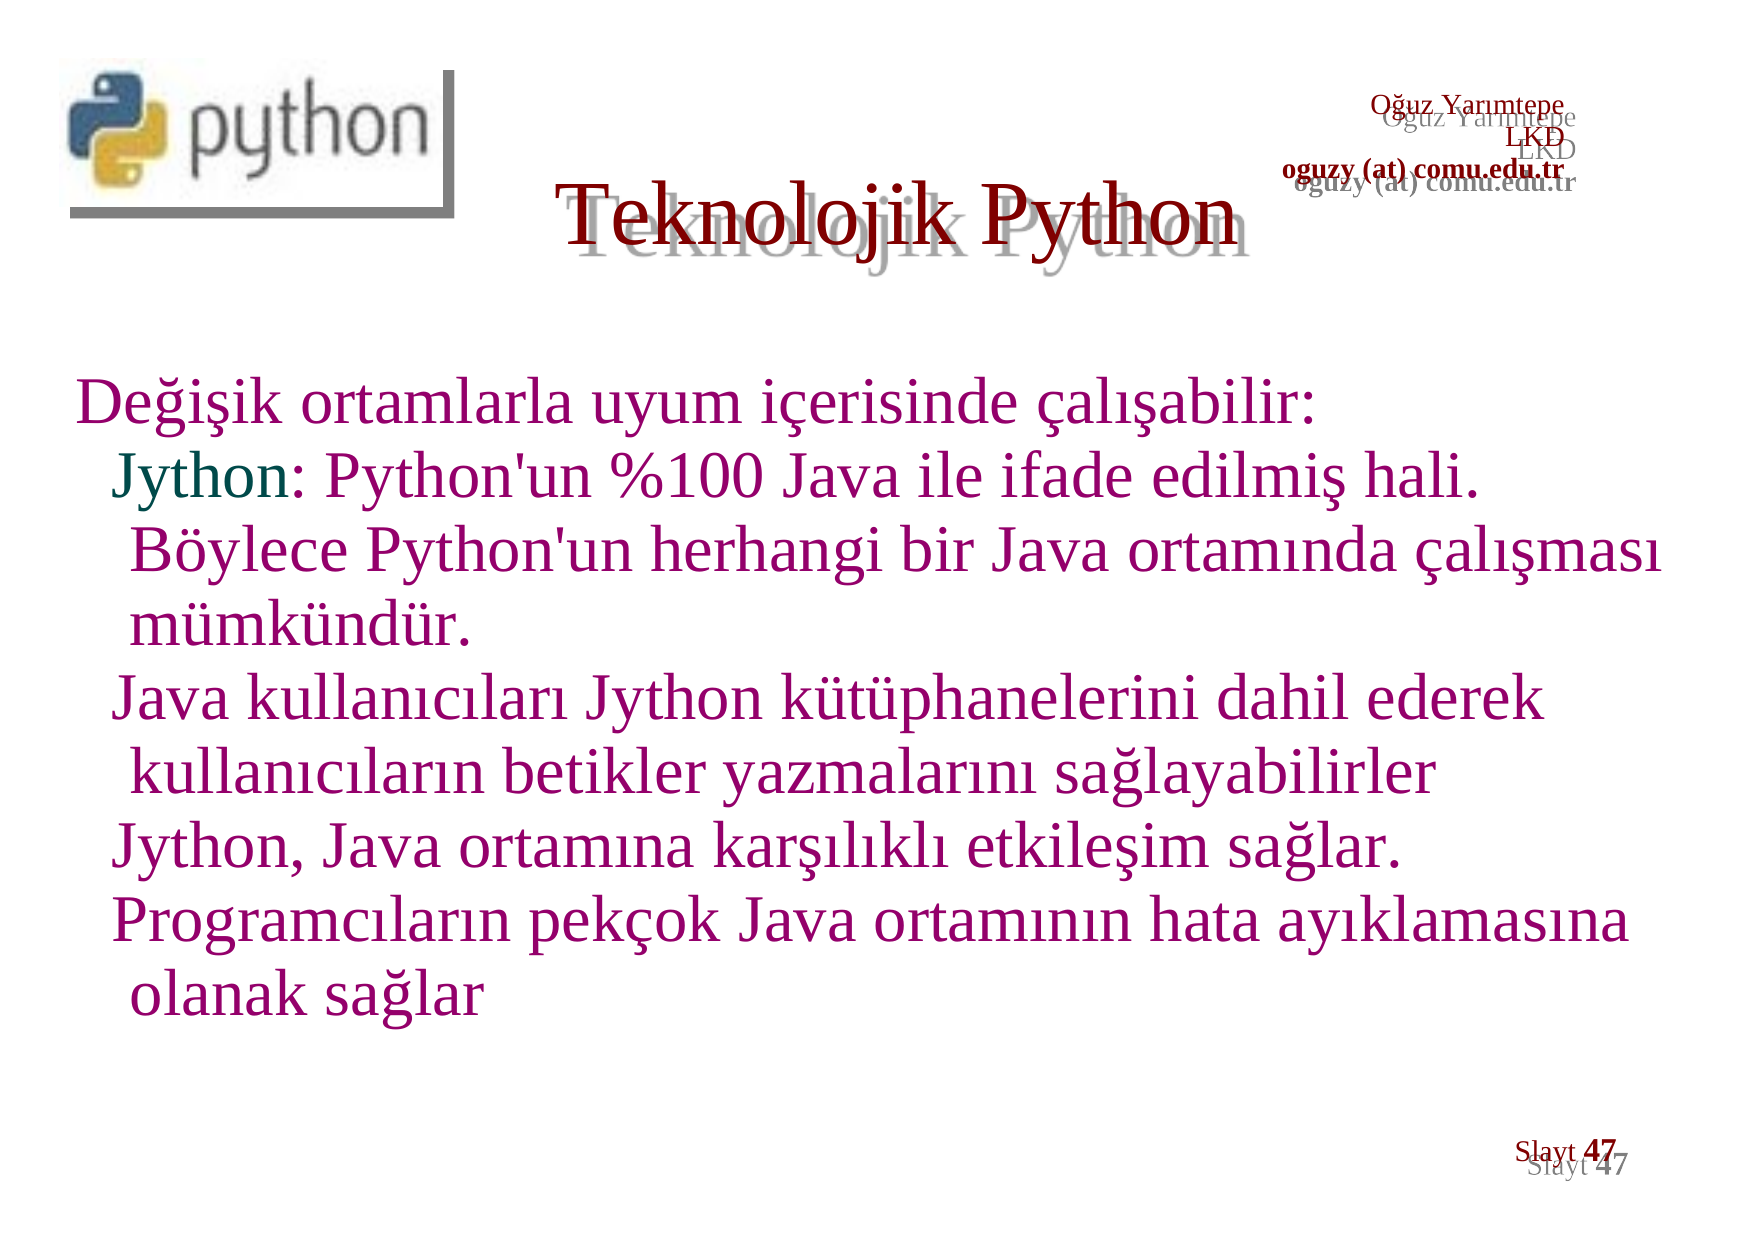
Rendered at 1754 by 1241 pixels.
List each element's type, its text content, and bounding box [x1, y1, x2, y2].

subtitle Değişik ortamlarla uyum içerisinde çalışabilir: Jython: Python'un %100 Java ile ifade edilmiş hali. Böylece Python'un herhangi bir Java ortamında çalışması mümkündür. Java kullanıcıları Jython kütüphanelerini dahil ederek kullanıcıların betikler yazmalarını sağlayabilirler Jython, Java ortamına karşılıklı etkileşim sağlar. Programcıların pekçok Java ortamının hata ayıklamasına olanak sağlar [59, 333, 1695, 1061]
title Teknolojik Python [153, 143, 1642, 284]
picture [59, 58, 443, 207]
